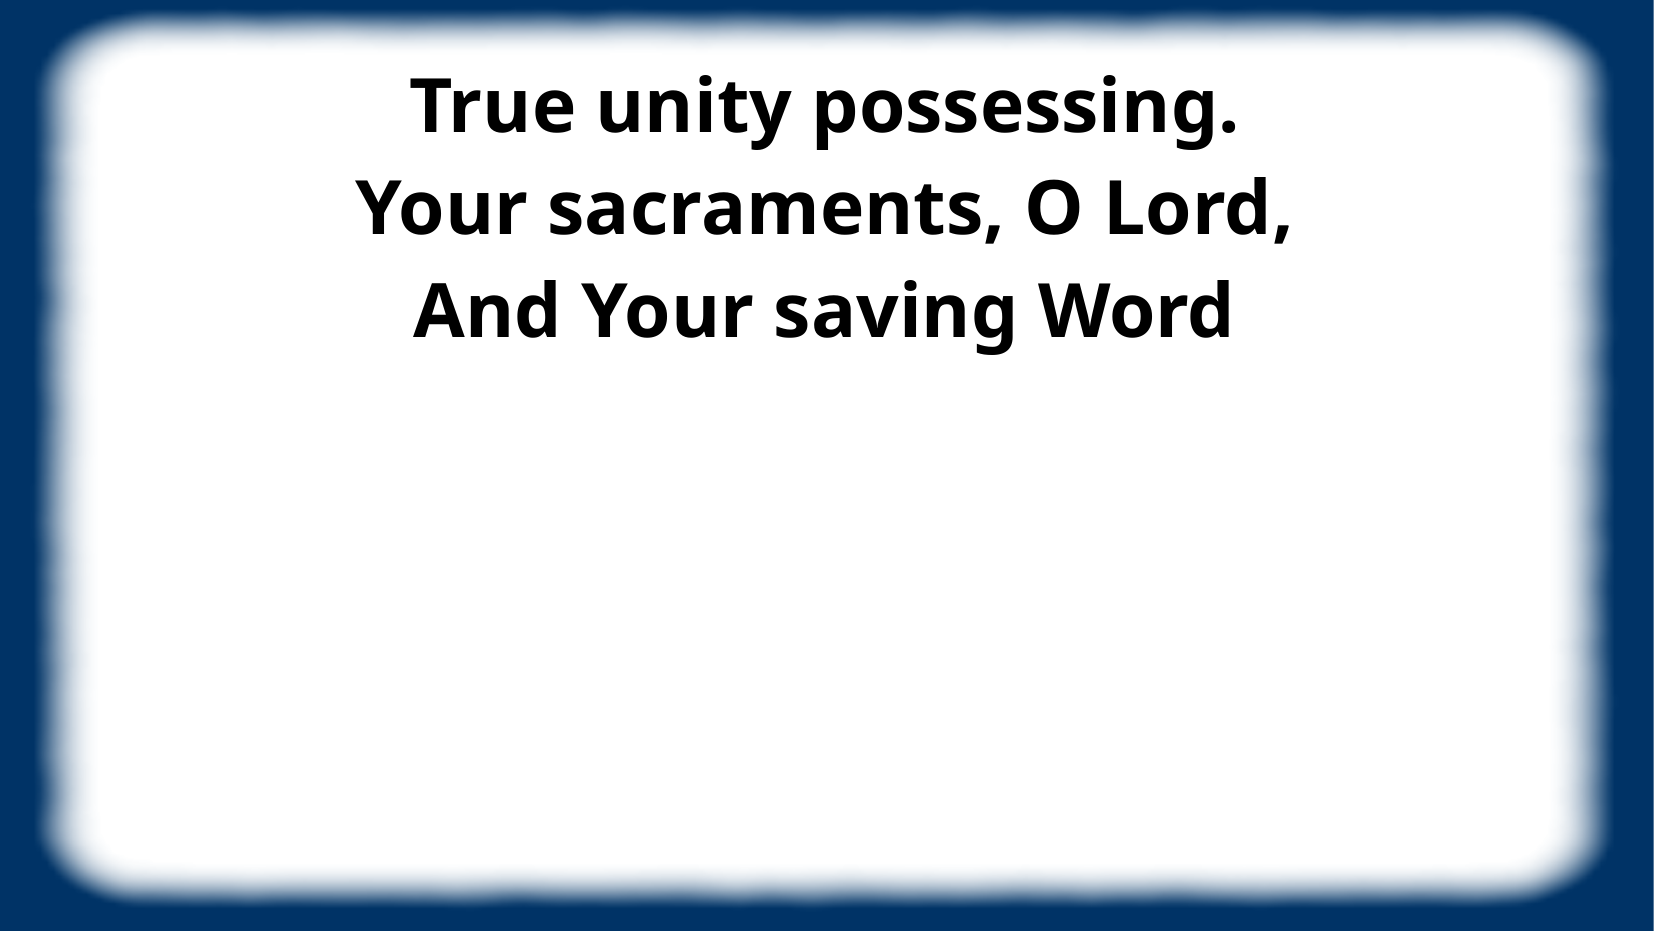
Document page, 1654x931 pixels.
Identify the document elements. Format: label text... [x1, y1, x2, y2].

text_box True unity possessing. Your sacraments, O Lord, And Your saving Word [90, 45, 1561, 415]
picture [0, 0, 1654, 931]
